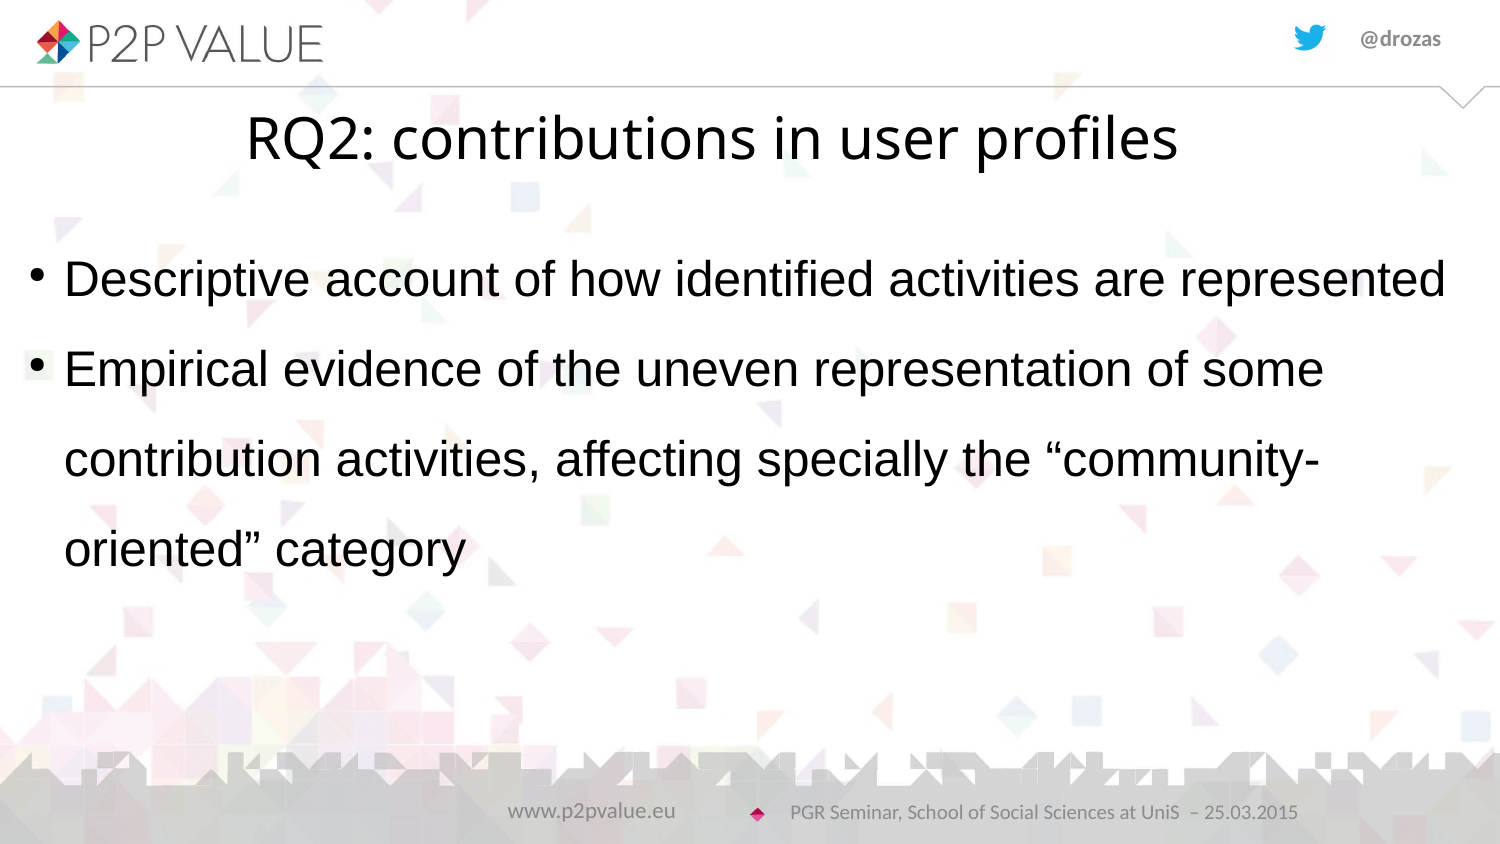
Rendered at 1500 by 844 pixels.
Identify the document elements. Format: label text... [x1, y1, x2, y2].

text_box www.p2pvalue.eu [501, 789, 720, 829]
subtitle Descriptive account of how identified activities are represented Empirical evidence of the uneven representation of some contribution activities, affecting specially the “community-oriented” category [15, 210, 1496, 766]
title RQ2: contributions in user profiles [60, 92, 1366, 181]
picture [0, 0, 1500, 844]
text_box PGR Seminar, School of Social Sciences at UniS – 25.03.2015 [777, 788, 1470, 834]
text_box @drozas [1333, 15, 1455, 60]
